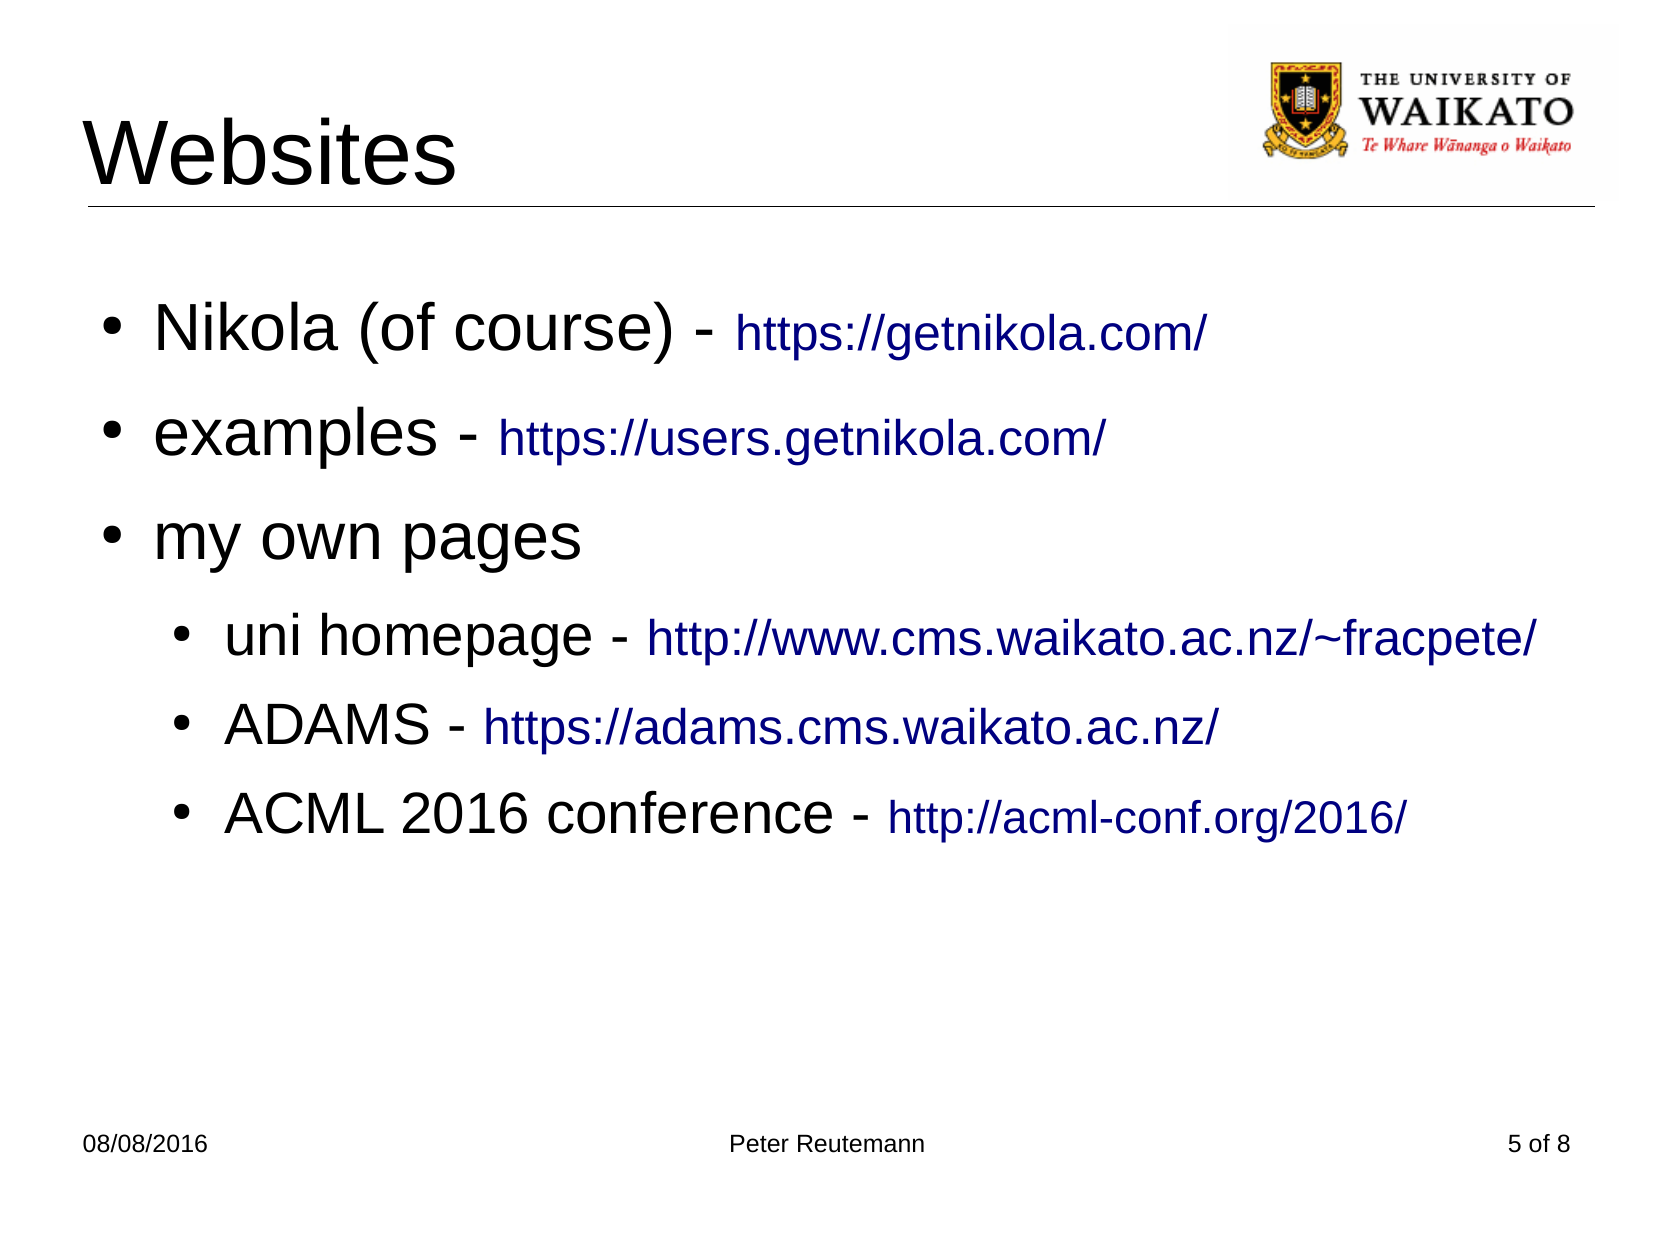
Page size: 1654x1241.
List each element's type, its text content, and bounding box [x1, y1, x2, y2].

title Websites [82, 49, 1571, 257]
list Nikola (of course) - https://getnikola.com/ examples - https://users.getnikola.com/ my own pages uni homepage - http://www.cms.waikato.ac.nz/~fracpete/ ADAMS - https://adams.cms.waikato.ac.nz/ ACML 2016 conference - http://acml-conf.org/2016/ [82, 290, 1571, 1010]
picture [1228, 24, 1619, 201]
